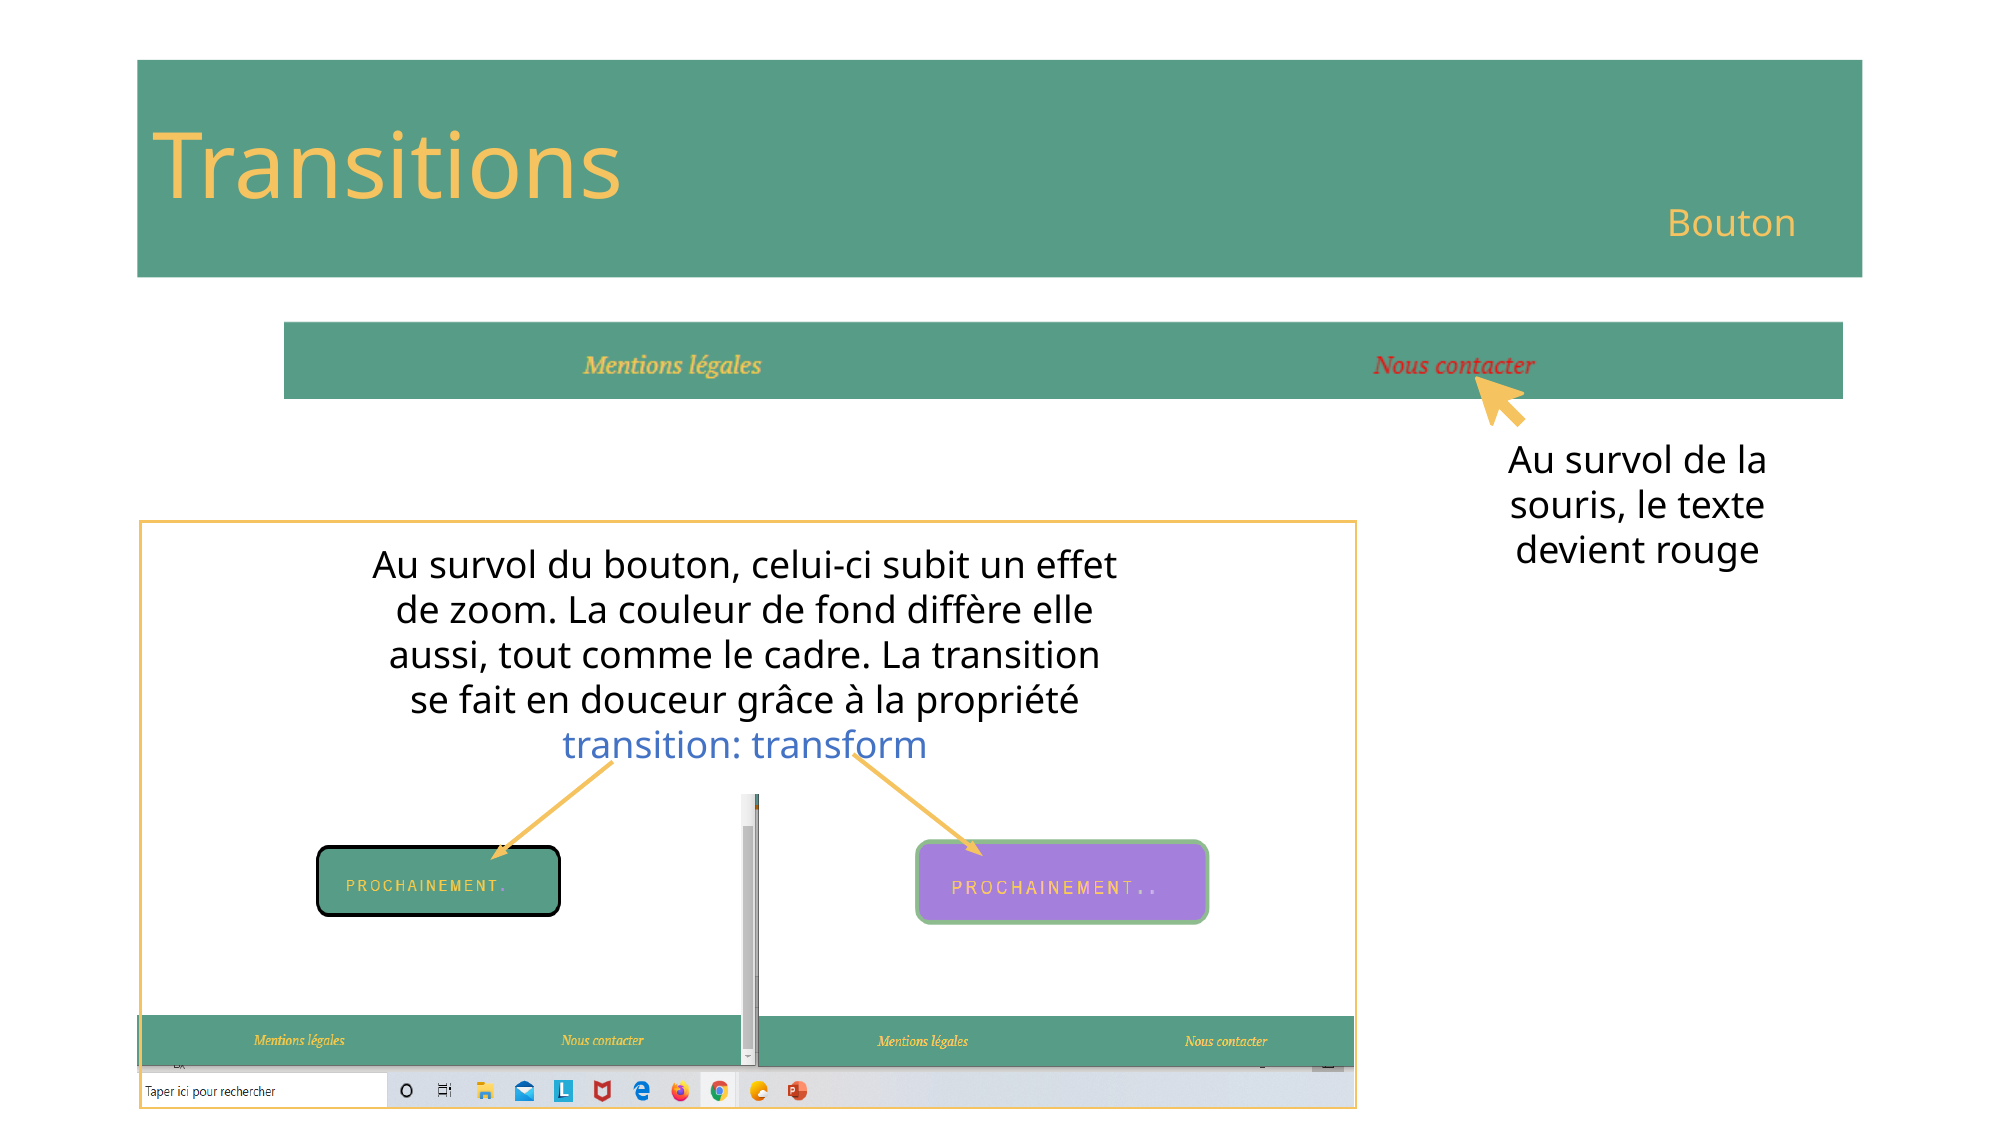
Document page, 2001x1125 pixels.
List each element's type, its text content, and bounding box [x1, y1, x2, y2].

text_box Au survol du bouton, celui-ci subit un effet de zoom. La couleur de fond diffère elle aussi, tout comme le cadre. La transition se fait en douceur grâce à la propriété transition: transform [352, 533, 1139, 776]
title Transitions [137, 59, 1863, 278]
text_box Au survol de la souris, le texte devient rouge [1433, 428, 1843, 581]
text_box Bouton [1651, 191, 1863, 252]
picture [284, 280, 1843, 428]
picture [142, 794, 1354, 1107]
